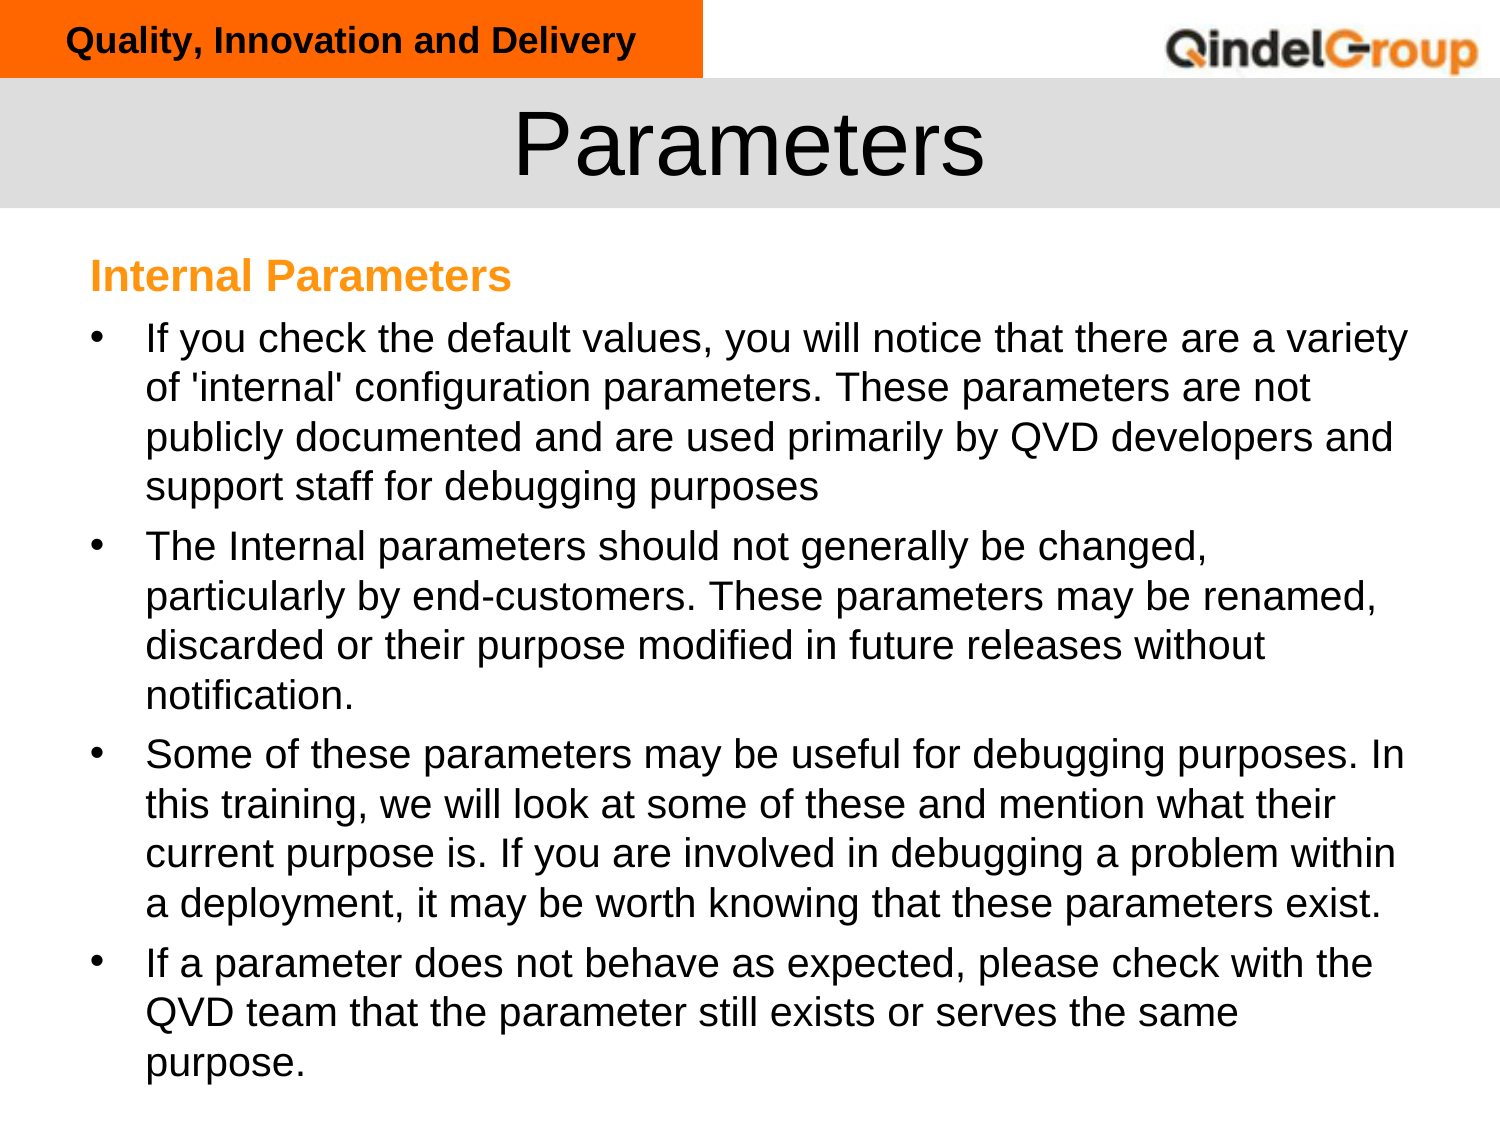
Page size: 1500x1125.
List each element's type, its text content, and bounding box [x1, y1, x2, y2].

title Parameters [75, 45, 1426, 233]
picture [1163, 23, 1481, 78]
list Internal Parameters If you check the default values, you will notice that there are a variety of 'internal' configuration parameters. These parameters are not publicly documented and are used primarily by QVD developers and support staff for debugging purposes The Internal parameters should not generally be changed, particularly by end-customers. These parameters may be renamed, discarded or their purpose modified in future releases without notification. Some of these parameters may be useful for debugging purposes. In this training, we will look at some of these and mention what their current purpose is. If you are involved in debugging a problem within a deployment, it may be worth knowing that these parameters exist. If a parameter does not behave as expected, please check with the QVD team that the parameter still exists or serves the same purpose. [75, 238, 1426, 1102]
